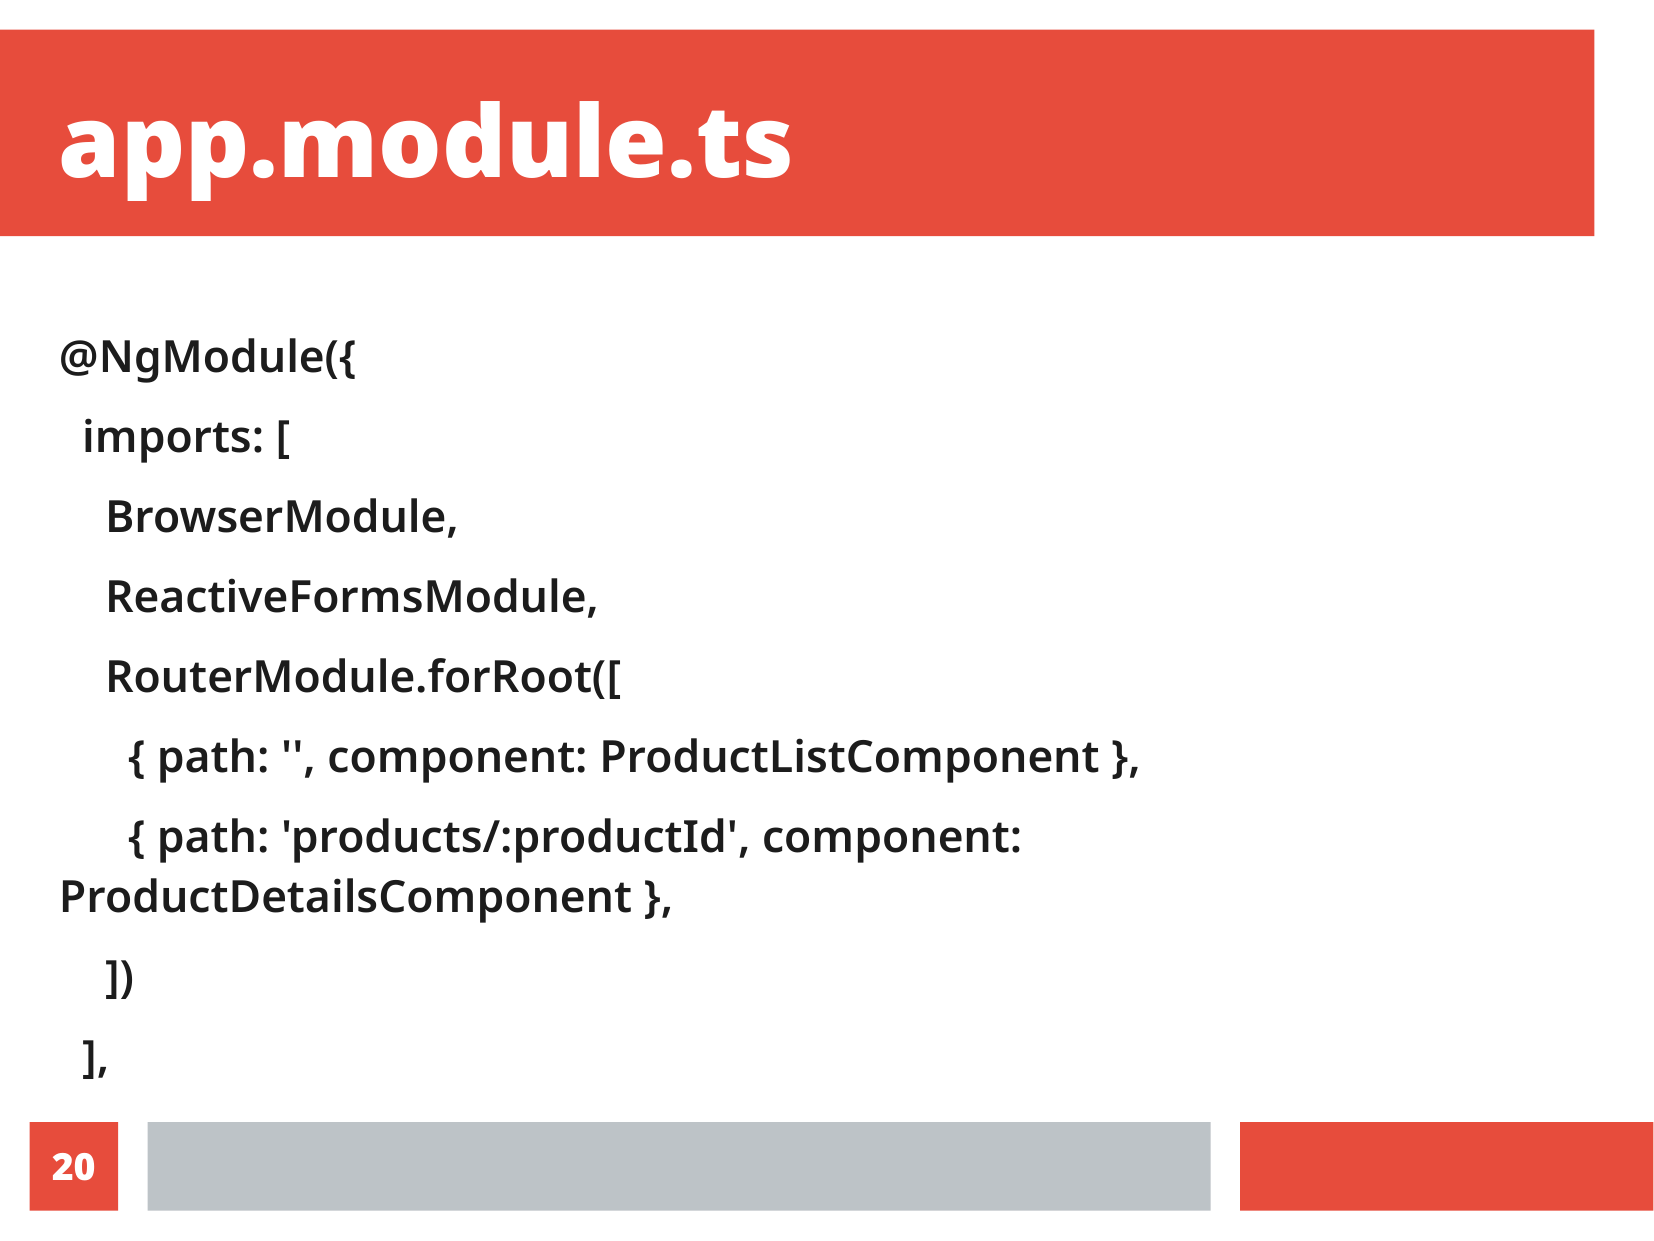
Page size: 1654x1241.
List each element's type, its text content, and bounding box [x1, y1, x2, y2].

list @NgModule({ imports: [ BrowserModule, ReactiveFormsModule, RouterModule.forRoot([ { path: '', component: ProductListComponent }, { path: 'products/:productId', component: ProductDetailsComponent }, ]) ], [59, 324, 1565, 1093]
title app.module.ts [59, 59, 1595, 207]
